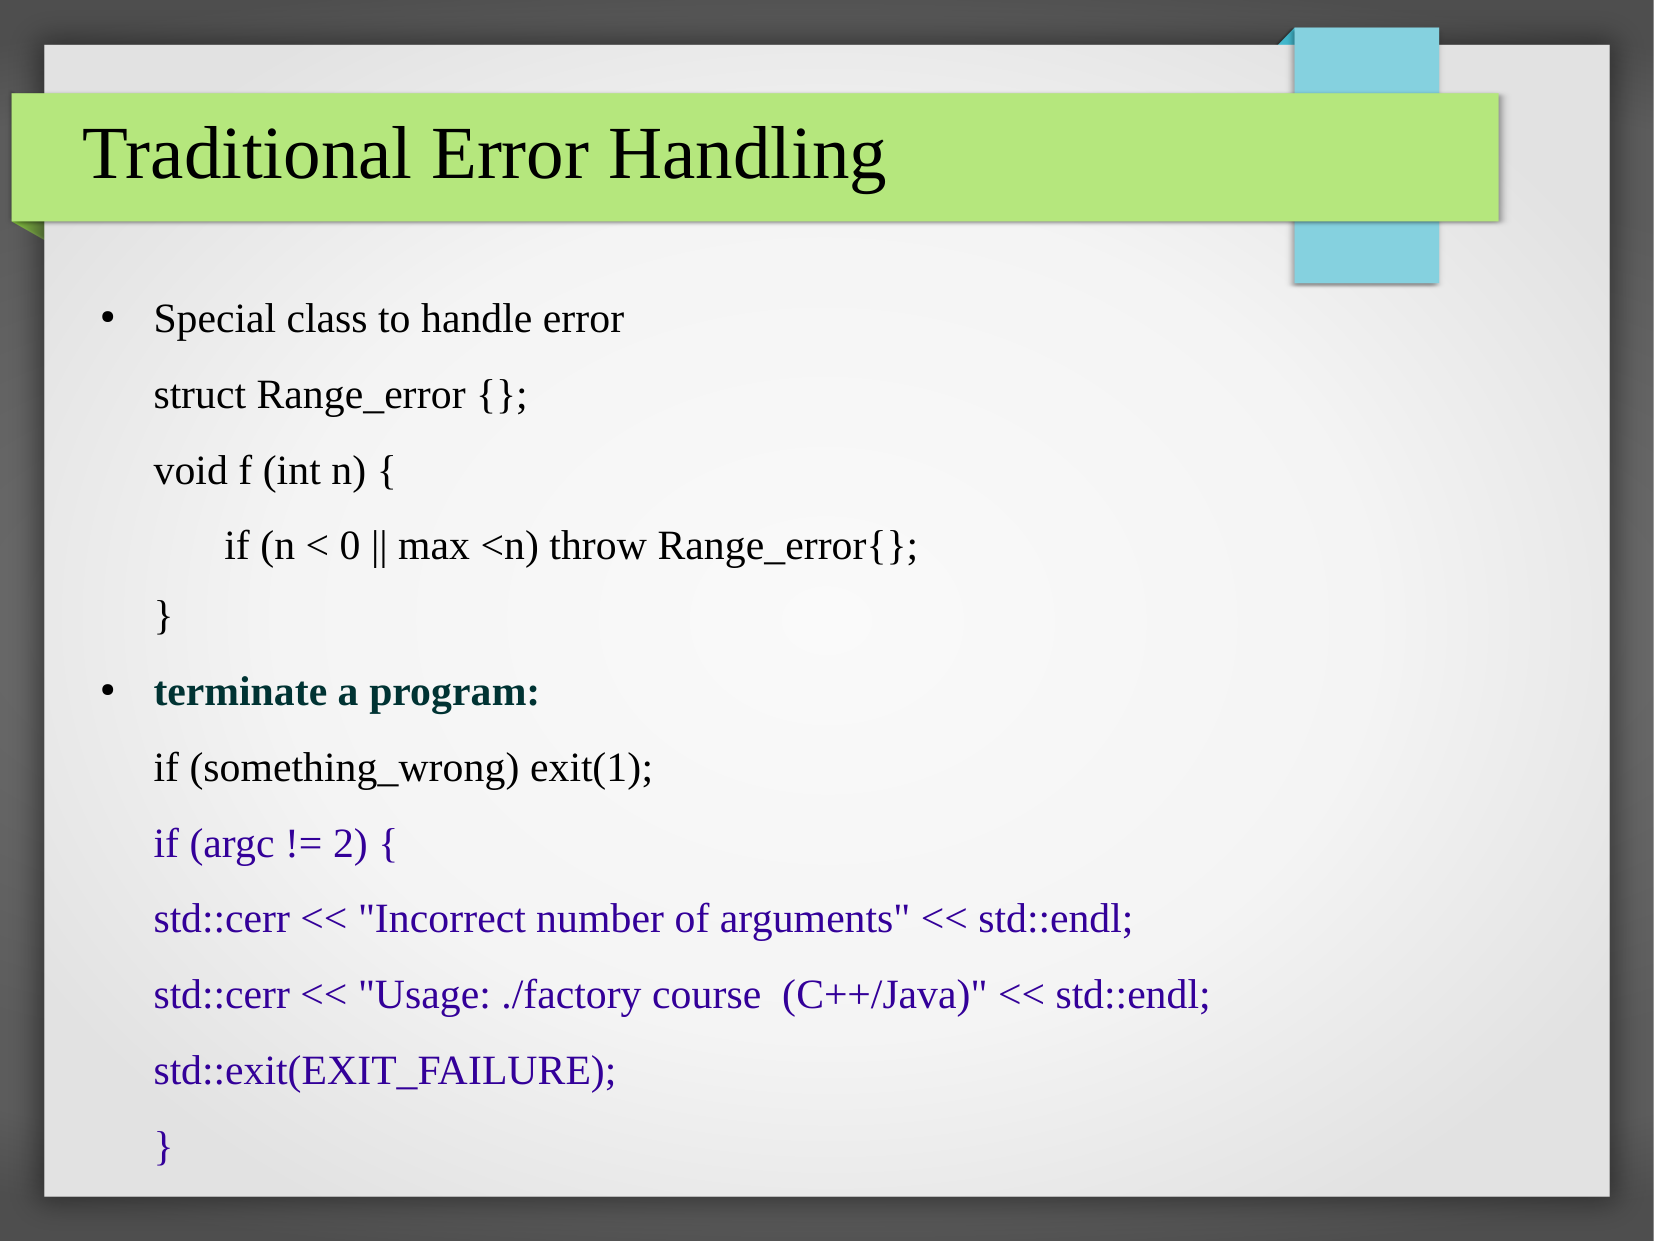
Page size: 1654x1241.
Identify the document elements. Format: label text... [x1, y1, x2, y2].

list Special class to handle error struct Range_error {}; void f (int n) { if (n < 0 || max <n) throw Range_error{}; } terminate a program: if (something_wrong) exit(1); if (argc != 2) { std::cerr << "Incorrect number of arguments" << std::endl; std::cerr << "Usage: ./factory course (C++/Java)" << std::endl; std::exit(EXIT_FAILURE); } [82, 295, 1571, 1015]
picture [0, 0, 1654, 1241]
title Traditional Error Handling [82, 94, 1264, 213]
